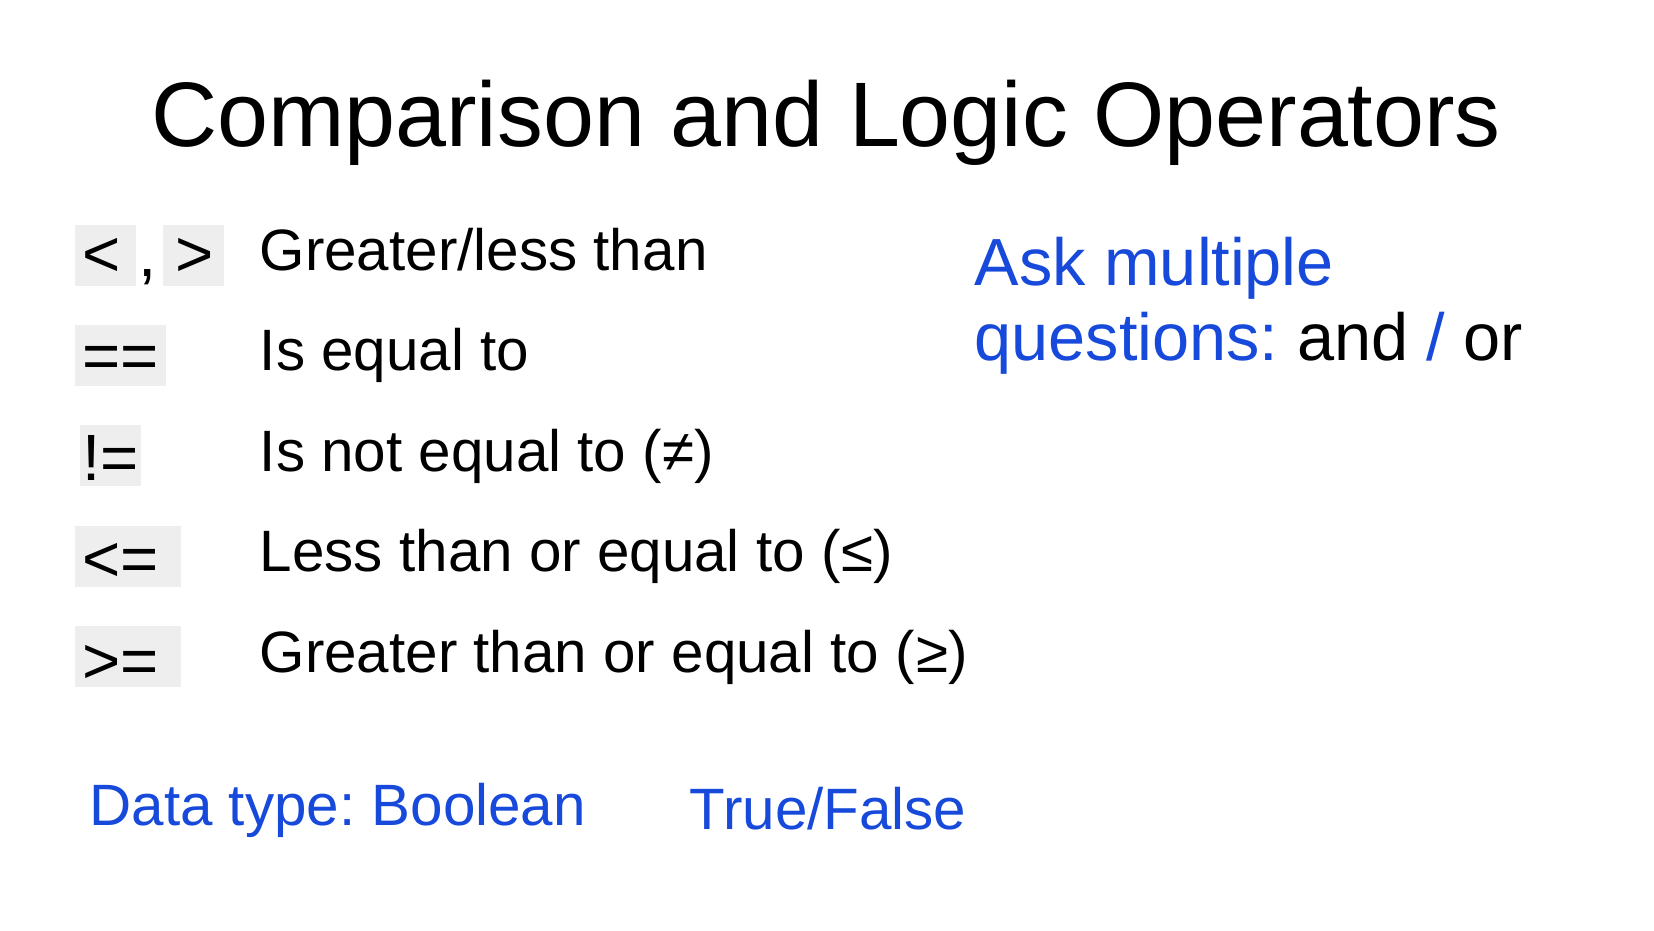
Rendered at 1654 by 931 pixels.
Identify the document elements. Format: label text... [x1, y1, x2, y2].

title Comparison and Logic Operators [82, 37, 1571, 193]
text_box [75, 626, 82, 687]
list Greater/less than Is equal to Is not equal to (≠) Less than or equal to (≤) Greater than or equal to (≥) [259, 217, 1516, 758]
text_box Ask multiple questions: and / or [960, 217, 1591, 498]
text_box [75, 526, 82, 587]
text_box Data type: Boolean [75, 765, 691, 910]
list < , > == != <= >= [82, 217, 241, 721]
text_box True/False [675, 769, 1061, 850]
text_box [75, 225, 82, 286]
text_box [75, 325, 82, 386]
